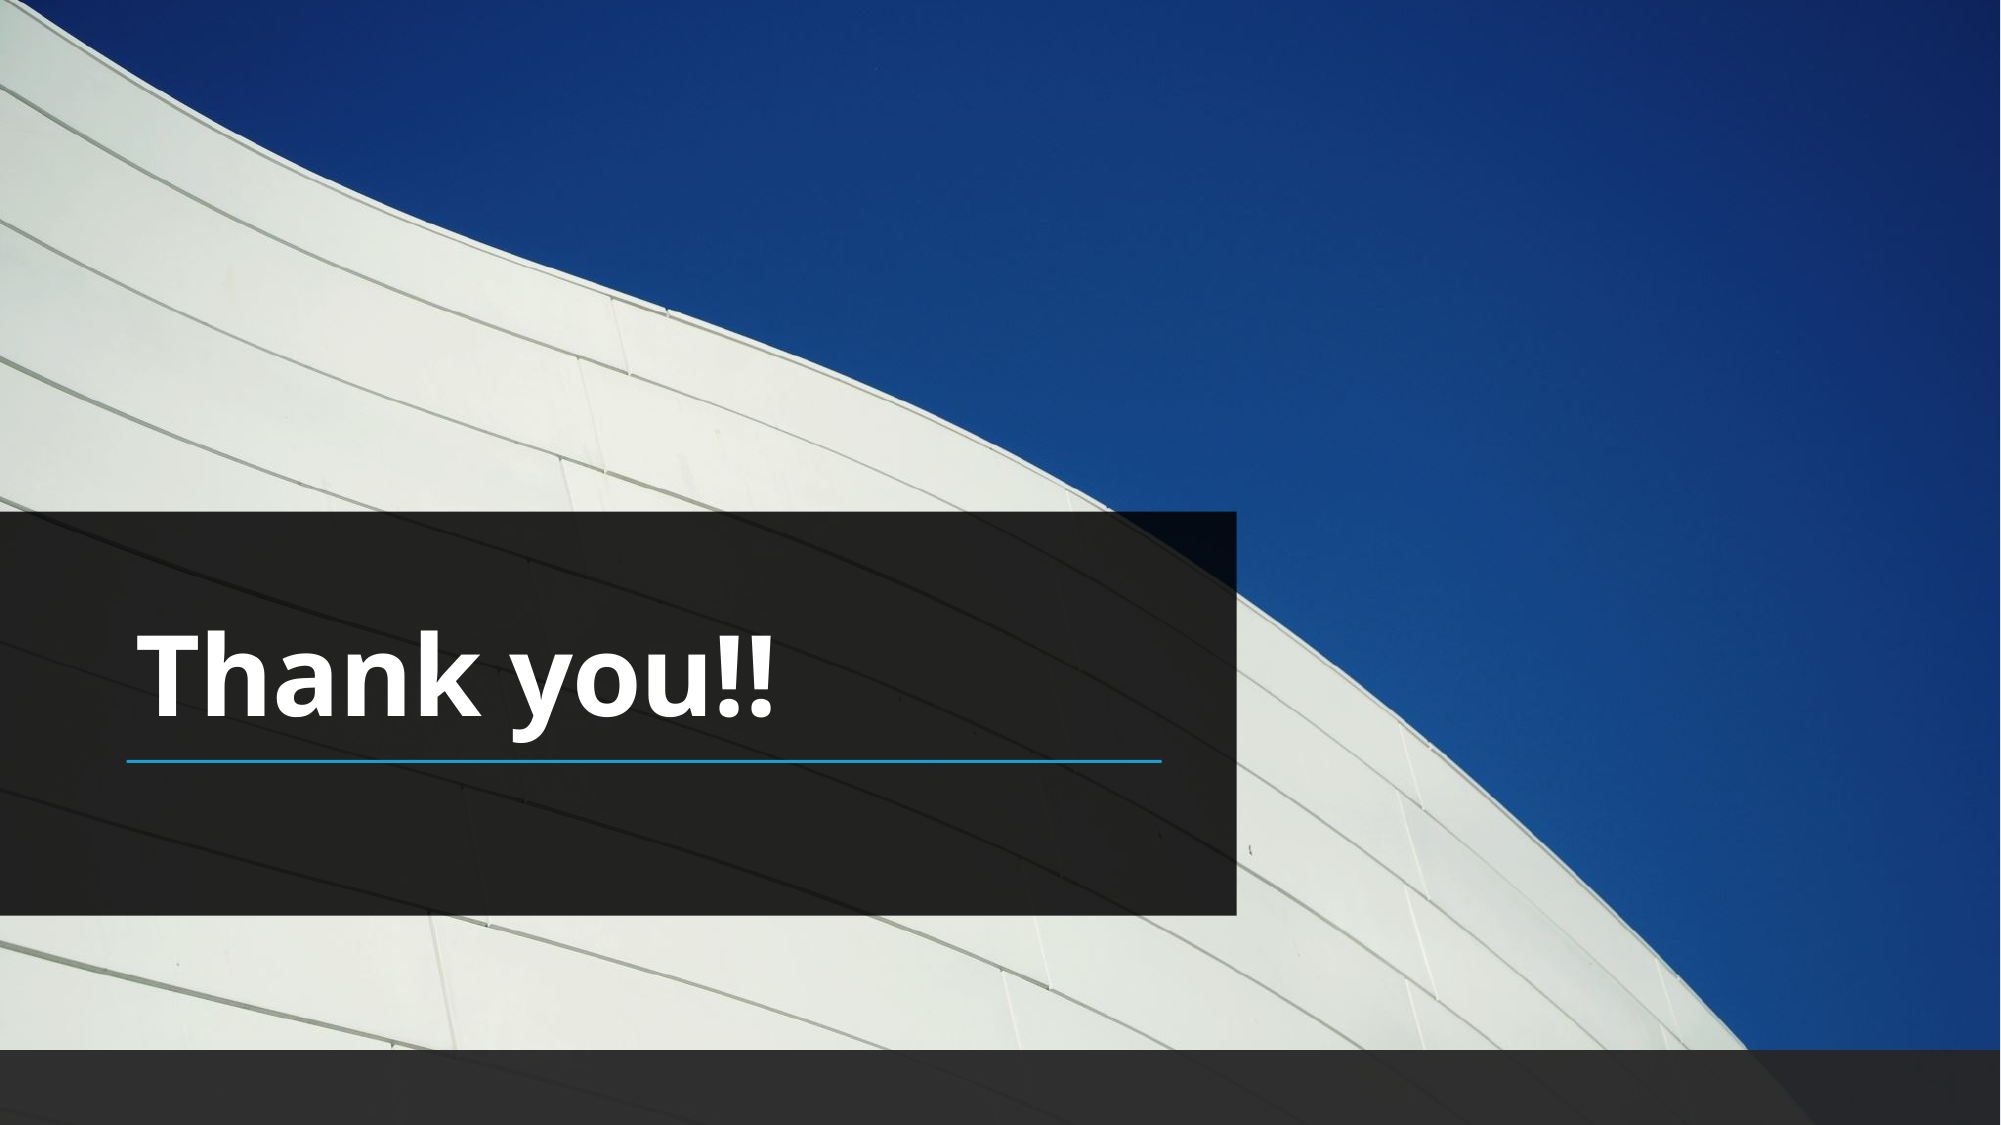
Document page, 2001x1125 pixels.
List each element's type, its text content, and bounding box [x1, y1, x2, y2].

text_box [0, 1050, 2000, 1125]
text_box [0, 512, 1237, 916]
picture [0, 0, 2000, 1050]
text_box Thank you!! [120, 546, 1183, 749]
